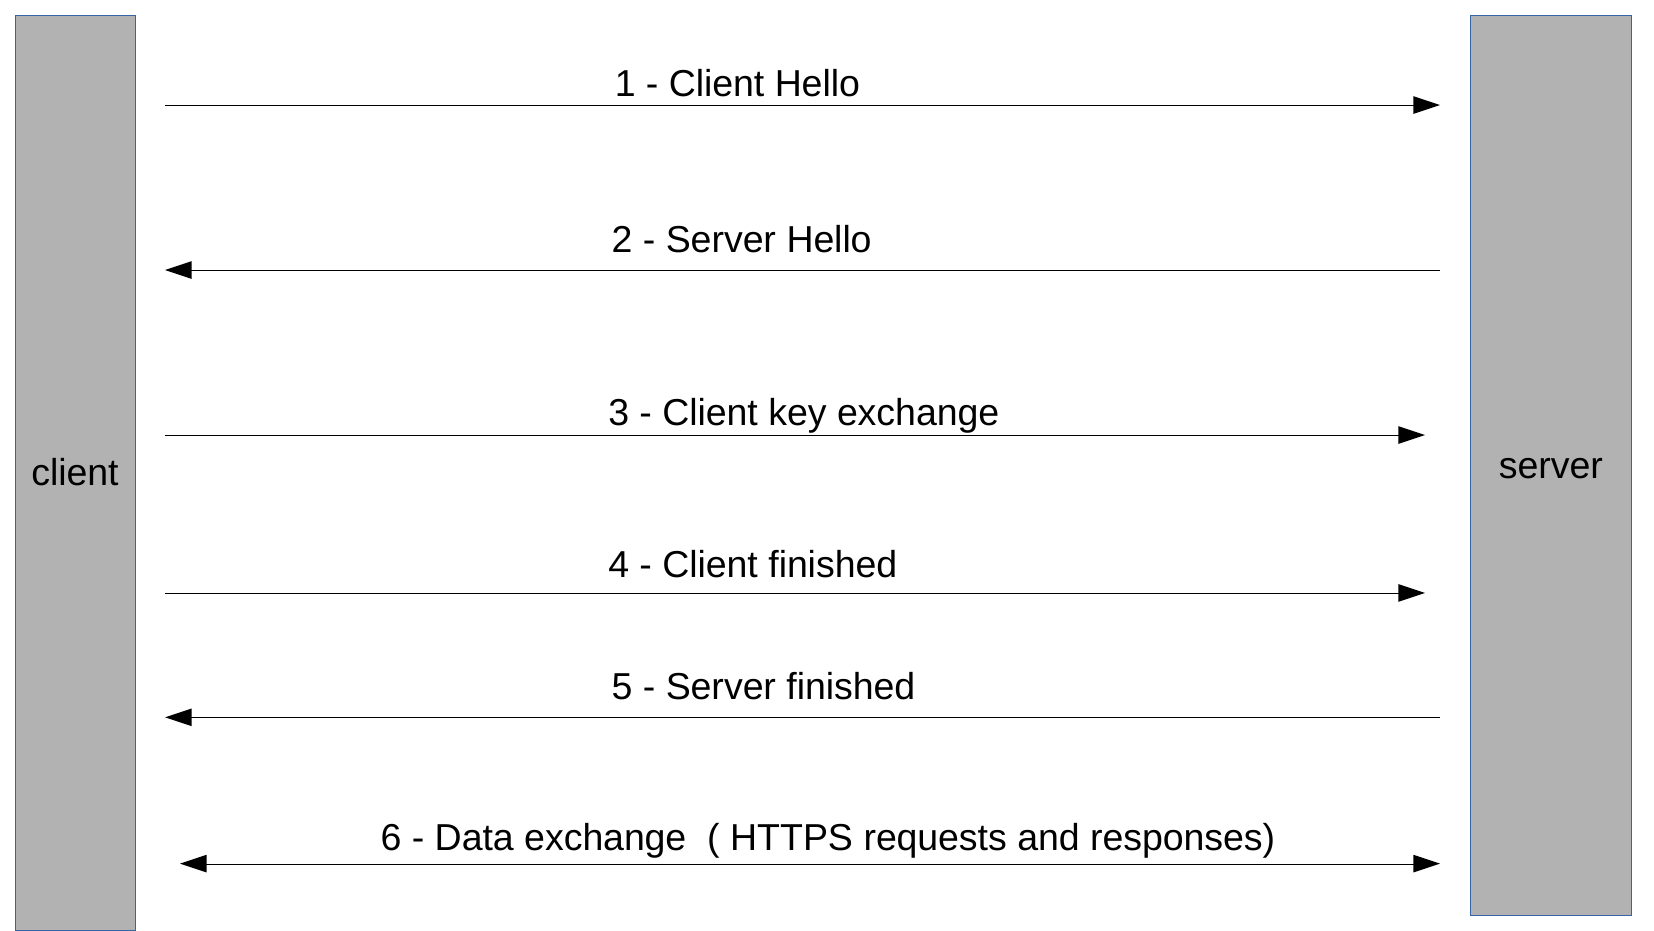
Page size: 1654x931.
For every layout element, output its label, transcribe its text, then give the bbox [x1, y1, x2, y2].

text_box 6 - Data exchange ( HTTPS requests and responses) [365, 809, 1467, 903]
text_box client [15, 15, 136, 931]
text_box server [1470, 15, 1632, 916]
text_box 2 - Server Hello [596, 210, 1182, 268]
text_box 5 - Server finished [596, 658, 1182, 715]
text_box 4 - Client finished [593, 535, 1134, 611]
text_box 1 - Client Hello [600, 54, 961, 112]
text_box 3 - Client key exchange [593, 383, 1119, 459]
